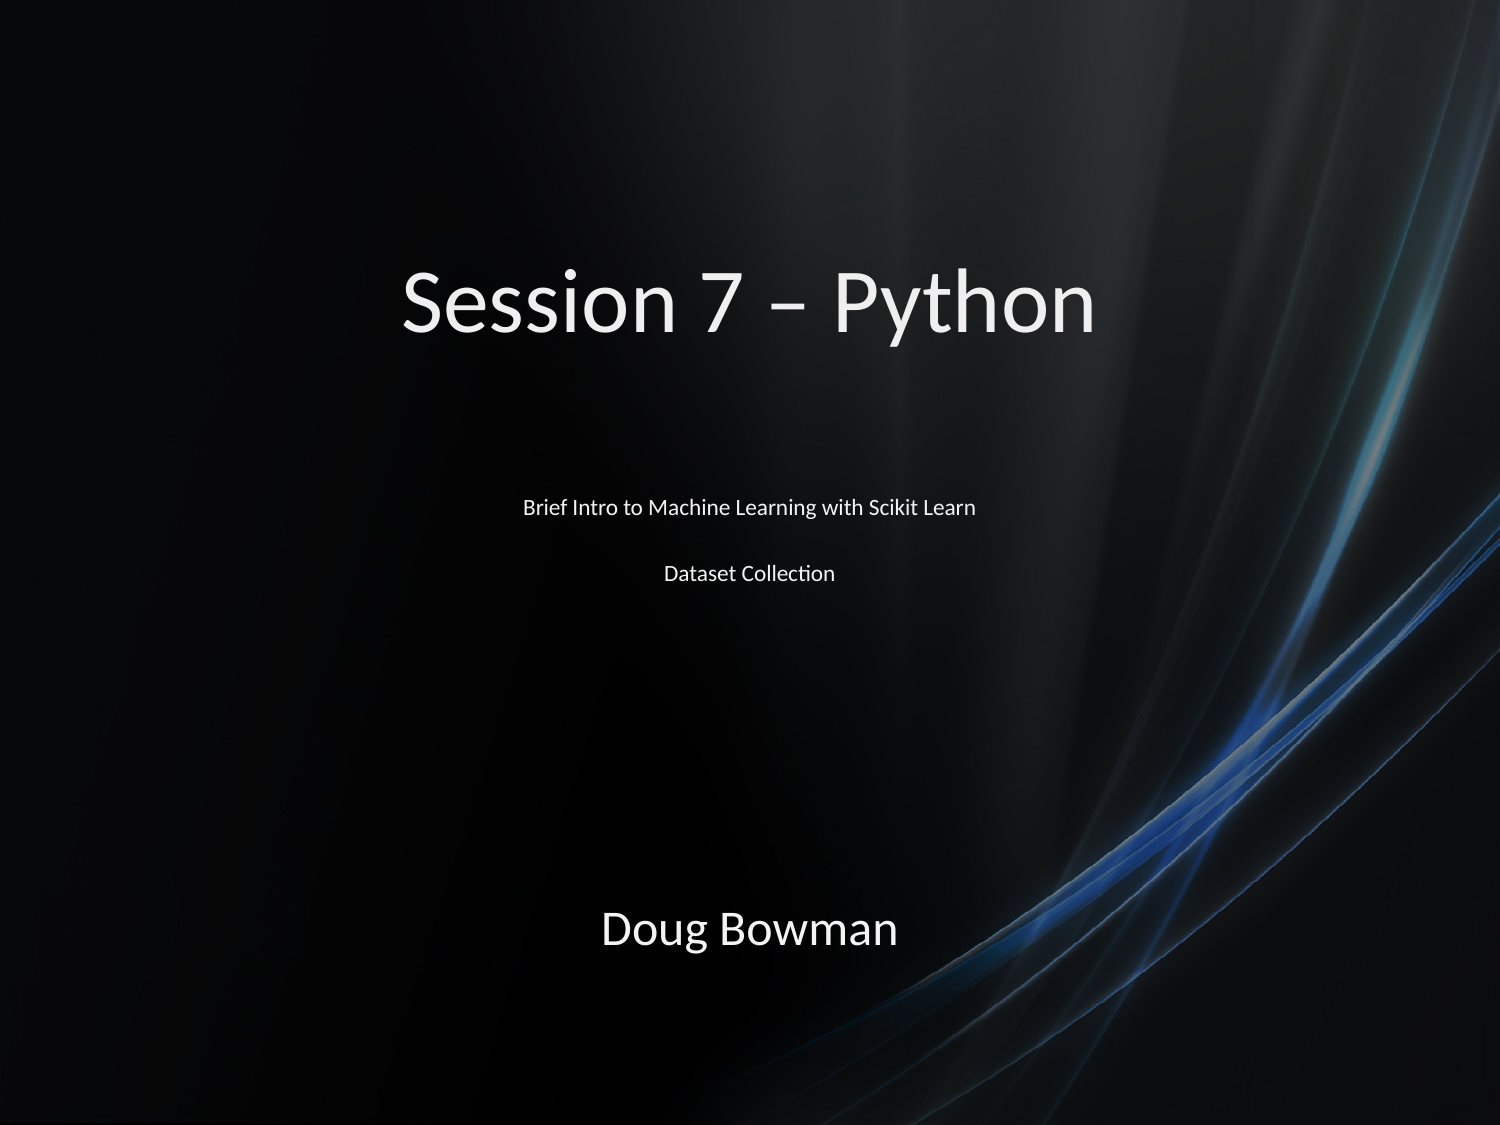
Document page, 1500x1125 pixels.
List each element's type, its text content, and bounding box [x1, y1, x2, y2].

picture [0, 0, 1500, 1125]
subtitle Brief Intro to Machine Learning with Scikit Learn Dataset Collection [174, 484, 1325, 596]
title Session 7 – Python [112, 174, 1388, 417]
text_box Doug Bowman [224, 887, 1275, 999]
